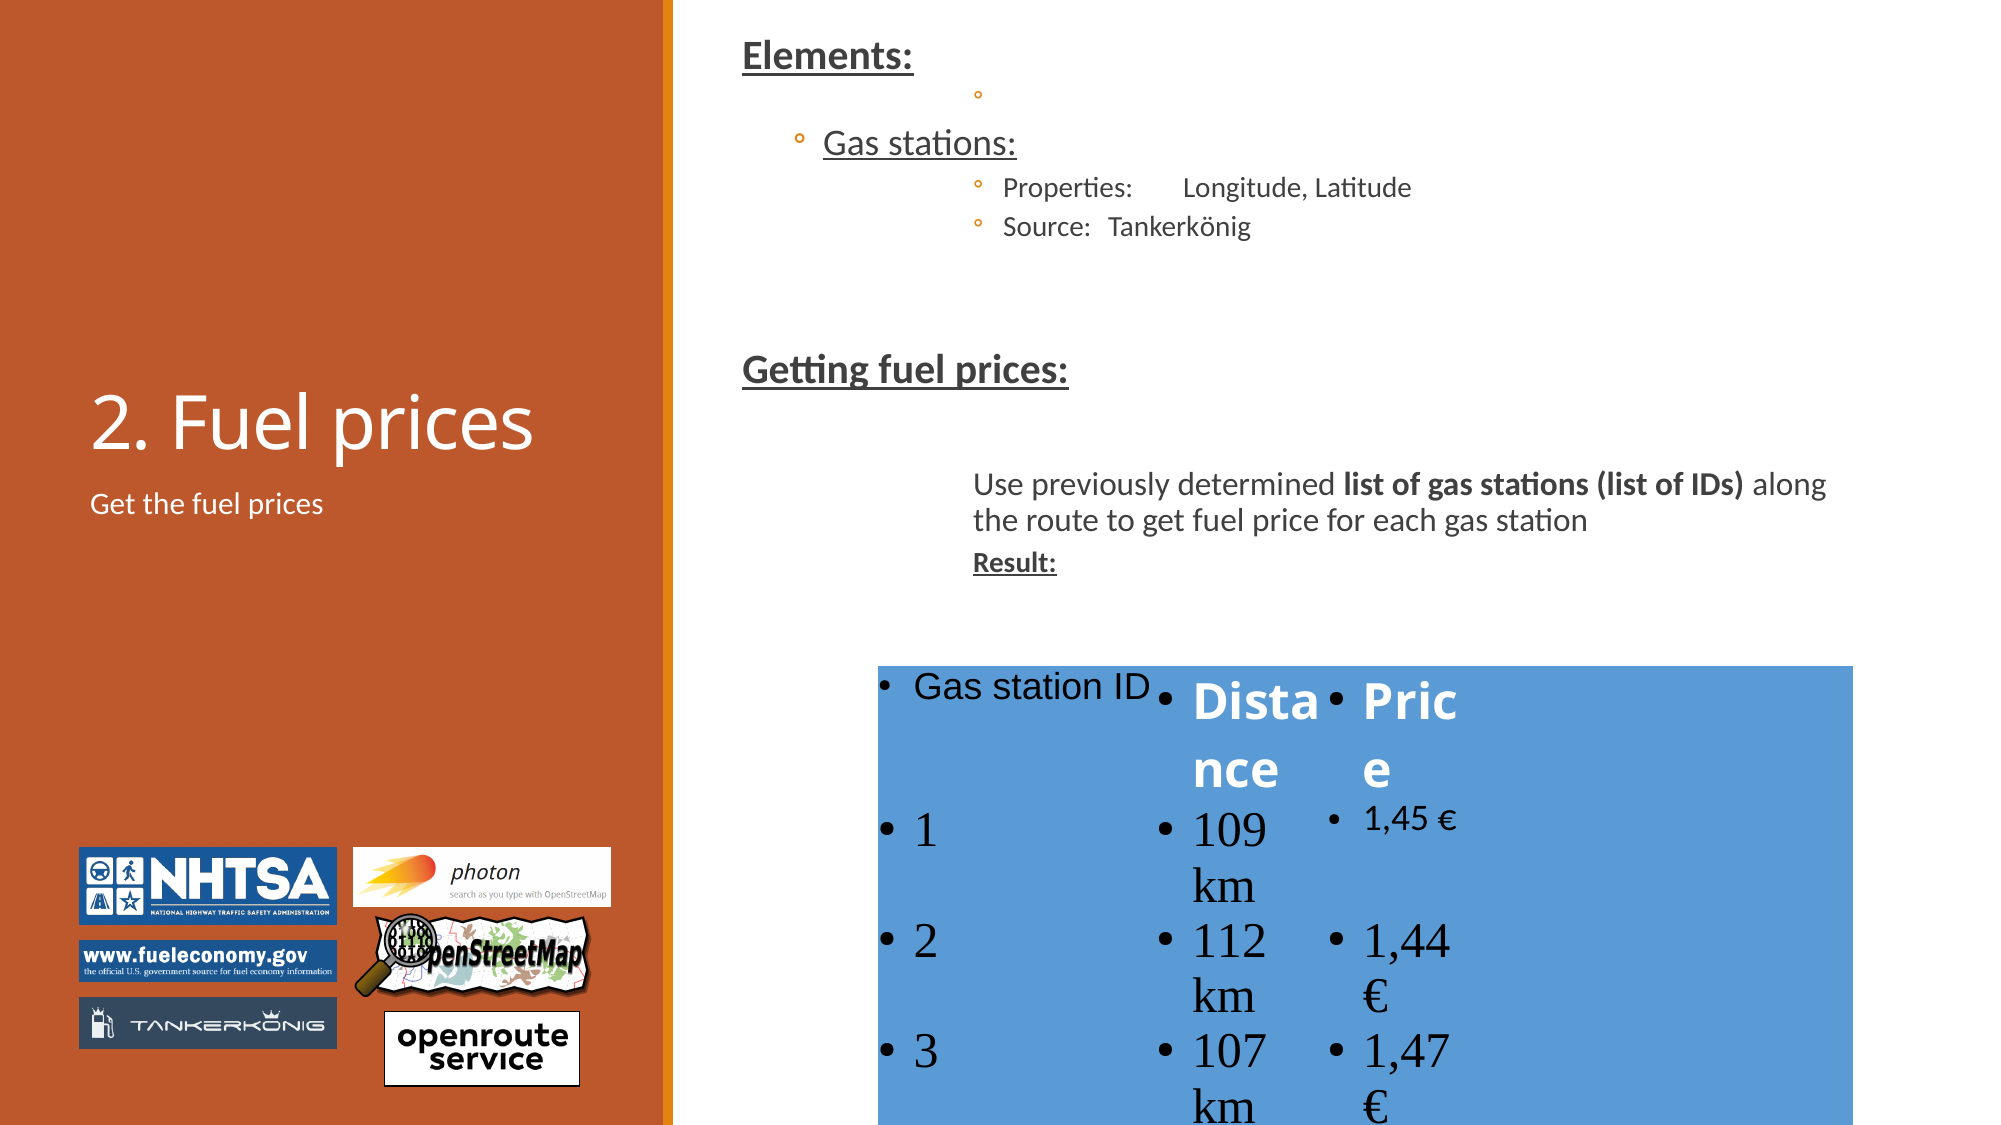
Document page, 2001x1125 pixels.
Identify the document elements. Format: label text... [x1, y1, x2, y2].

table_cell [1658, 802, 1853, 913]
picture [79, 997, 337, 1049]
table_cell 109 km [1157, 802, 1328, 913]
table_cell 112 km [1157, 913, 1328, 1023]
table_cell 3 [878, 1023, 1157, 1125]
table_header [1658, 666, 1853, 802]
picture [79, 940, 337, 982]
table_cell 1,45 € [1328, 802, 1463, 913]
table_cell [1658, 913, 1853, 1023]
table_header [1463, 666, 1658, 802]
table_cell [1463, 802, 1658, 913]
table_cell 107 km [1157, 1023, 1328, 1125]
picture [353, 911, 611, 998]
table_header Gas station ID [878, 666, 1157, 802]
table_cell [1463, 1023, 1658, 1125]
table_header Price [1328, 666, 1463, 802]
table_cell 1,47 € [1328, 1023, 1463, 1125]
list Get the fuel prices [75, 479, 601, 1035]
picture [79, 847, 337, 925]
table_cell [1658, 1023, 1853, 1125]
table_cell 1,44 € [1328, 913, 1463, 1023]
table_cell [1463, 913, 1658, 1023]
table_cell 2 [878, 913, 1157, 1023]
table_header Distance [1157, 666, 1328, 802]
picture [385, 1012, 579, 1086]
table_cell 1 [878, 802, 1157, 913]
title 2. Fuel prices [75, 97, 601, 473]
picture [353, 847, 611, 907]
list Elements: Gas stations: Properties: Longitude, Latitude Source: Tankerkönig Getting fuel prices: Use previously determined list of gas stations (list of IDs) along the route to get fuel price for each gas station Result: [727, 26, 1853, 1050]
